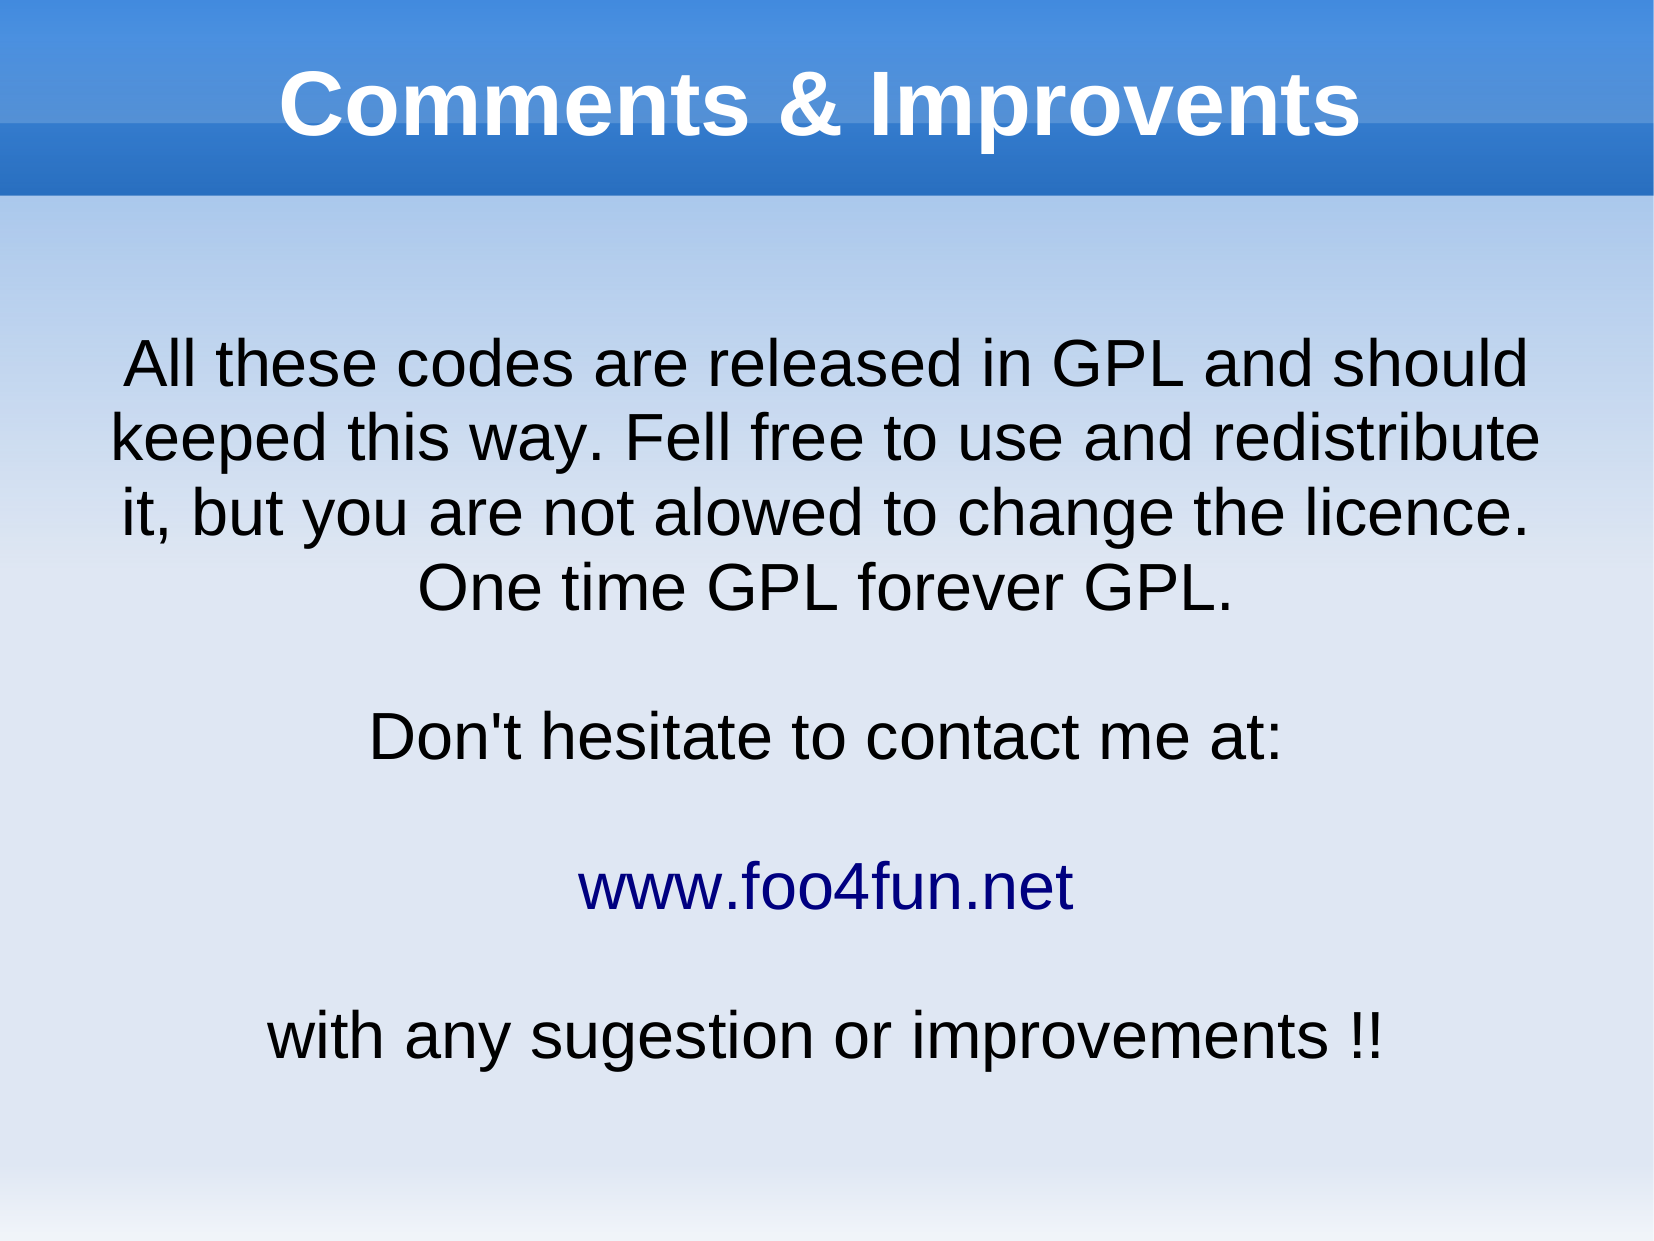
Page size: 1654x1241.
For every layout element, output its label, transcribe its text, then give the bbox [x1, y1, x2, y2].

subtitle All these codes are released in GPL and should keeped this way. Fell free to use and redistribute it, but you are not alowed to change the licence. One time GPL forever GPL. Don't hesitate to contact me at: www.foo4fun.net with any sugestion or improvements !! [82, 290, 1571, 1109]
picture [0, 0, 1654, 1241]
title Comments & Improvents [76, 0, 1565, 208]
